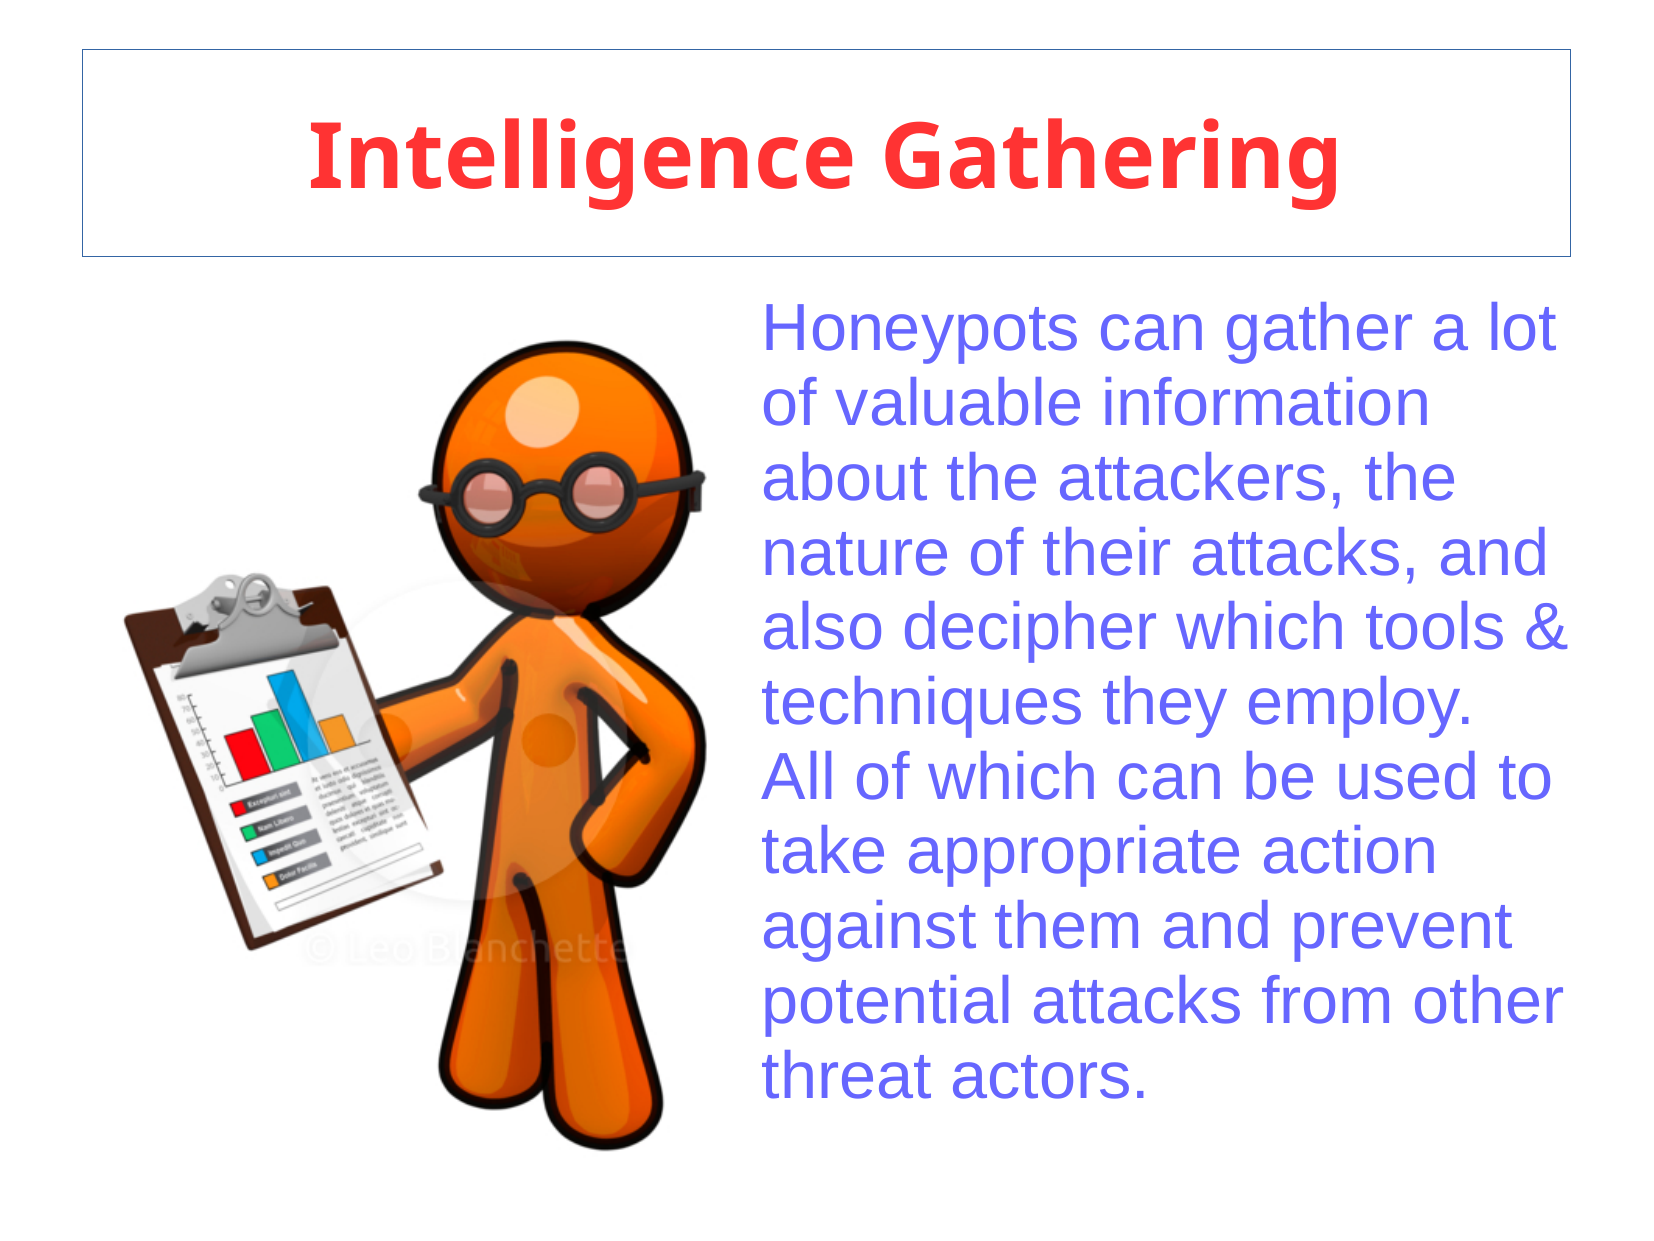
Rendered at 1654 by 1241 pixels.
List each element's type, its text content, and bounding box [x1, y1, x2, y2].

list Honeypots can gather a lot of valuable information about the attackers, the nature of their attacks, and also decipher which tools & techniques they employ. All of which can be used to take appropriate action against them and prevent potential attacks from other threat actors. [761, 290, 1576, 1201]
title Intelligence Gathering [82, 49, 1571, 257]
picture [84, 290, 850, 1209]
